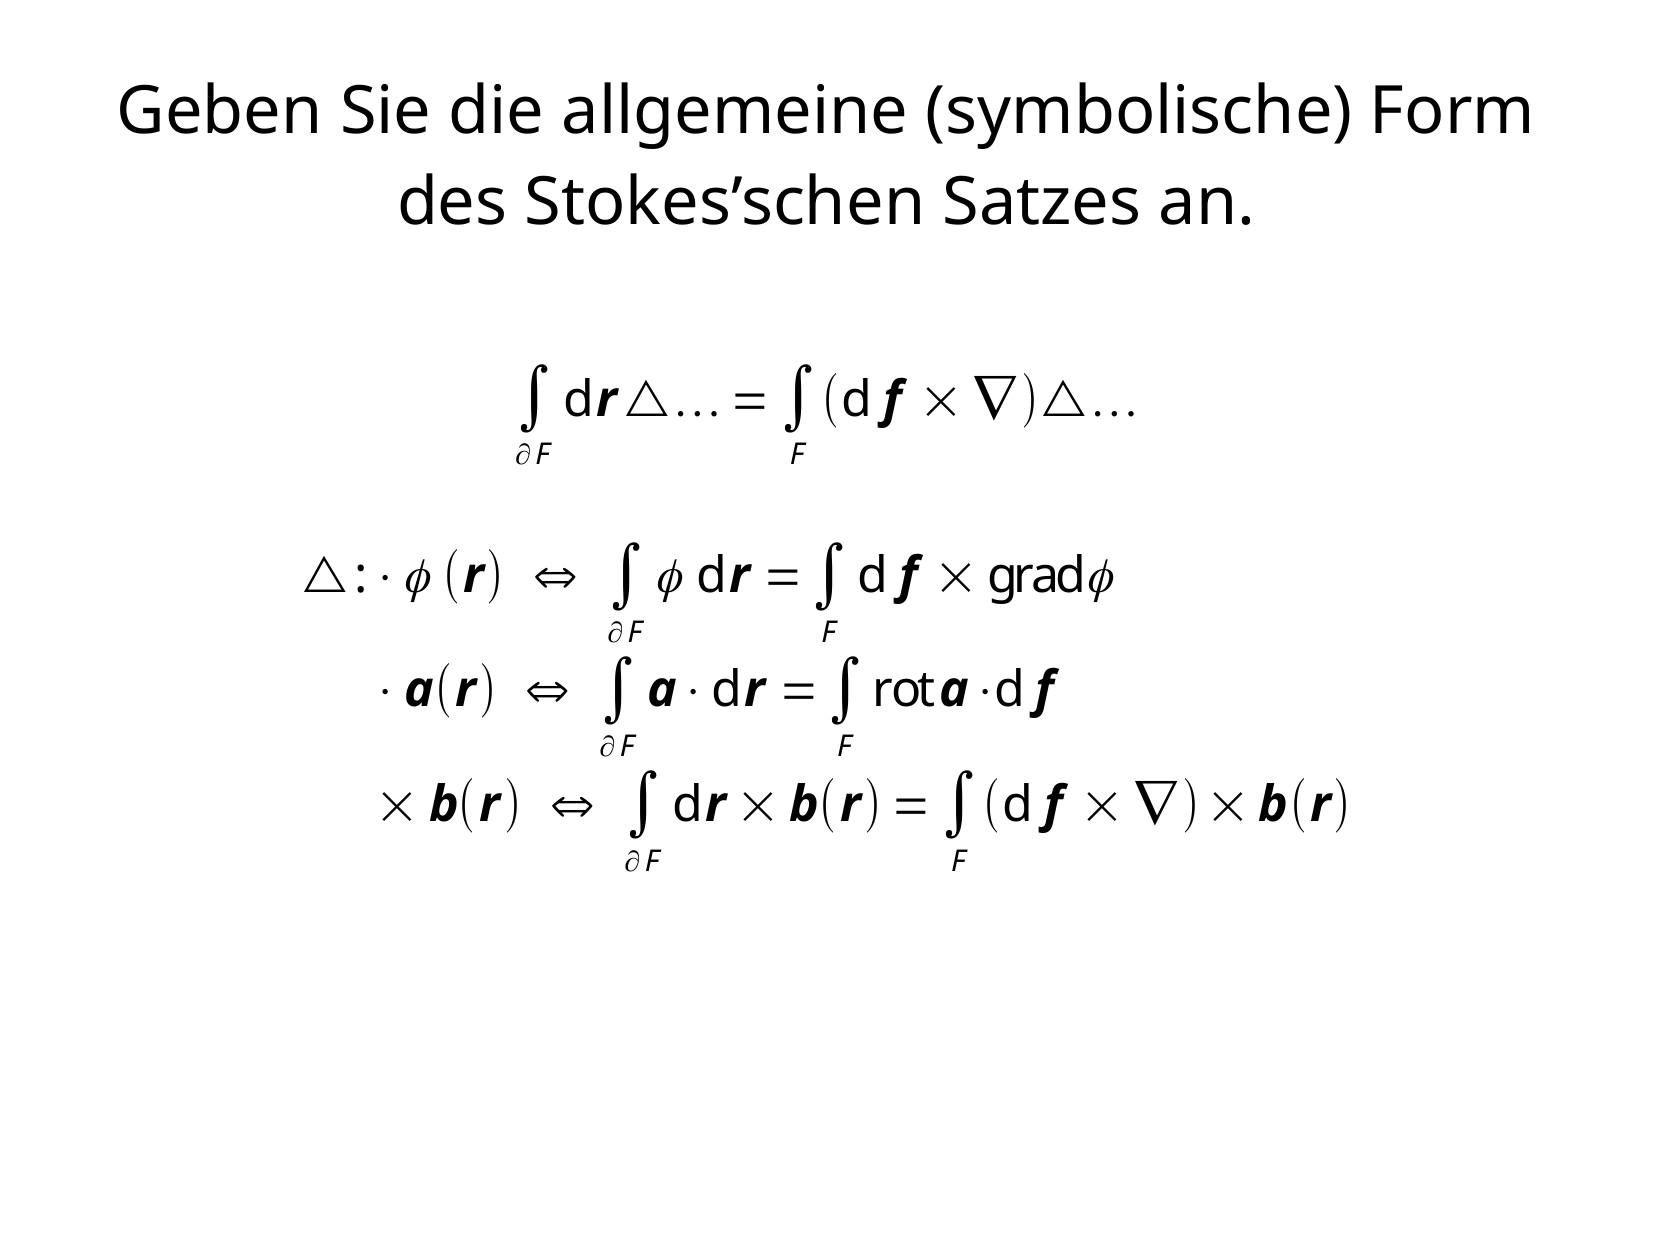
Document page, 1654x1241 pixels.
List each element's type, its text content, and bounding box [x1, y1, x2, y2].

chart [296, 361, 1358, 879]
title Geben Sie die allgemeine (symbolische) Form des Stokes’schen Satzes an. [82, 49, 1571, 257]
